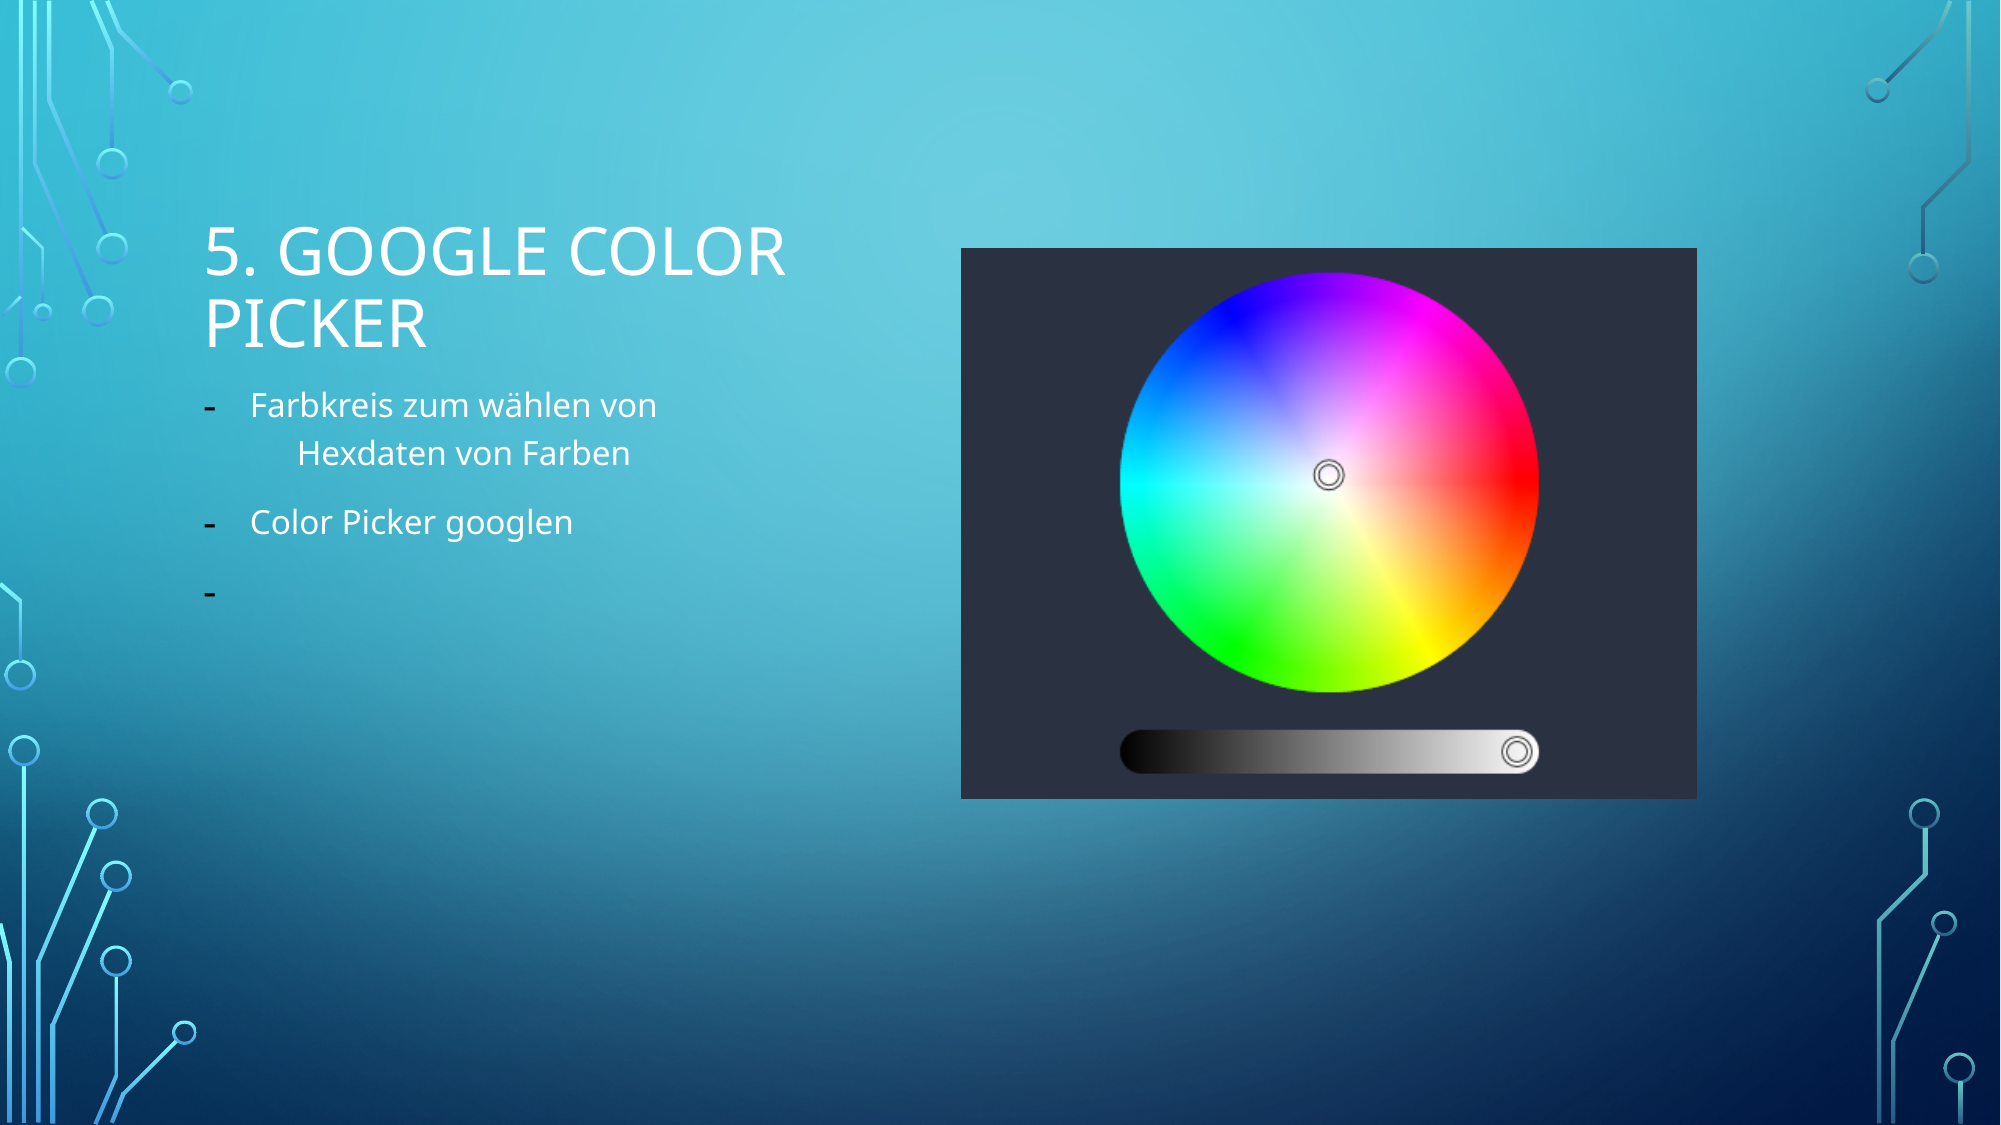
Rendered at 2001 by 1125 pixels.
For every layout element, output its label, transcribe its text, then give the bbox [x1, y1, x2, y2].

title 5. Google Color Picker [188, 99, 821, 369]
list Farbkreis zum wählen von Hexdaten von Farben Color Picker googlen [188, 369, 821, 951]
picture [961, 248, 1697, 799]
